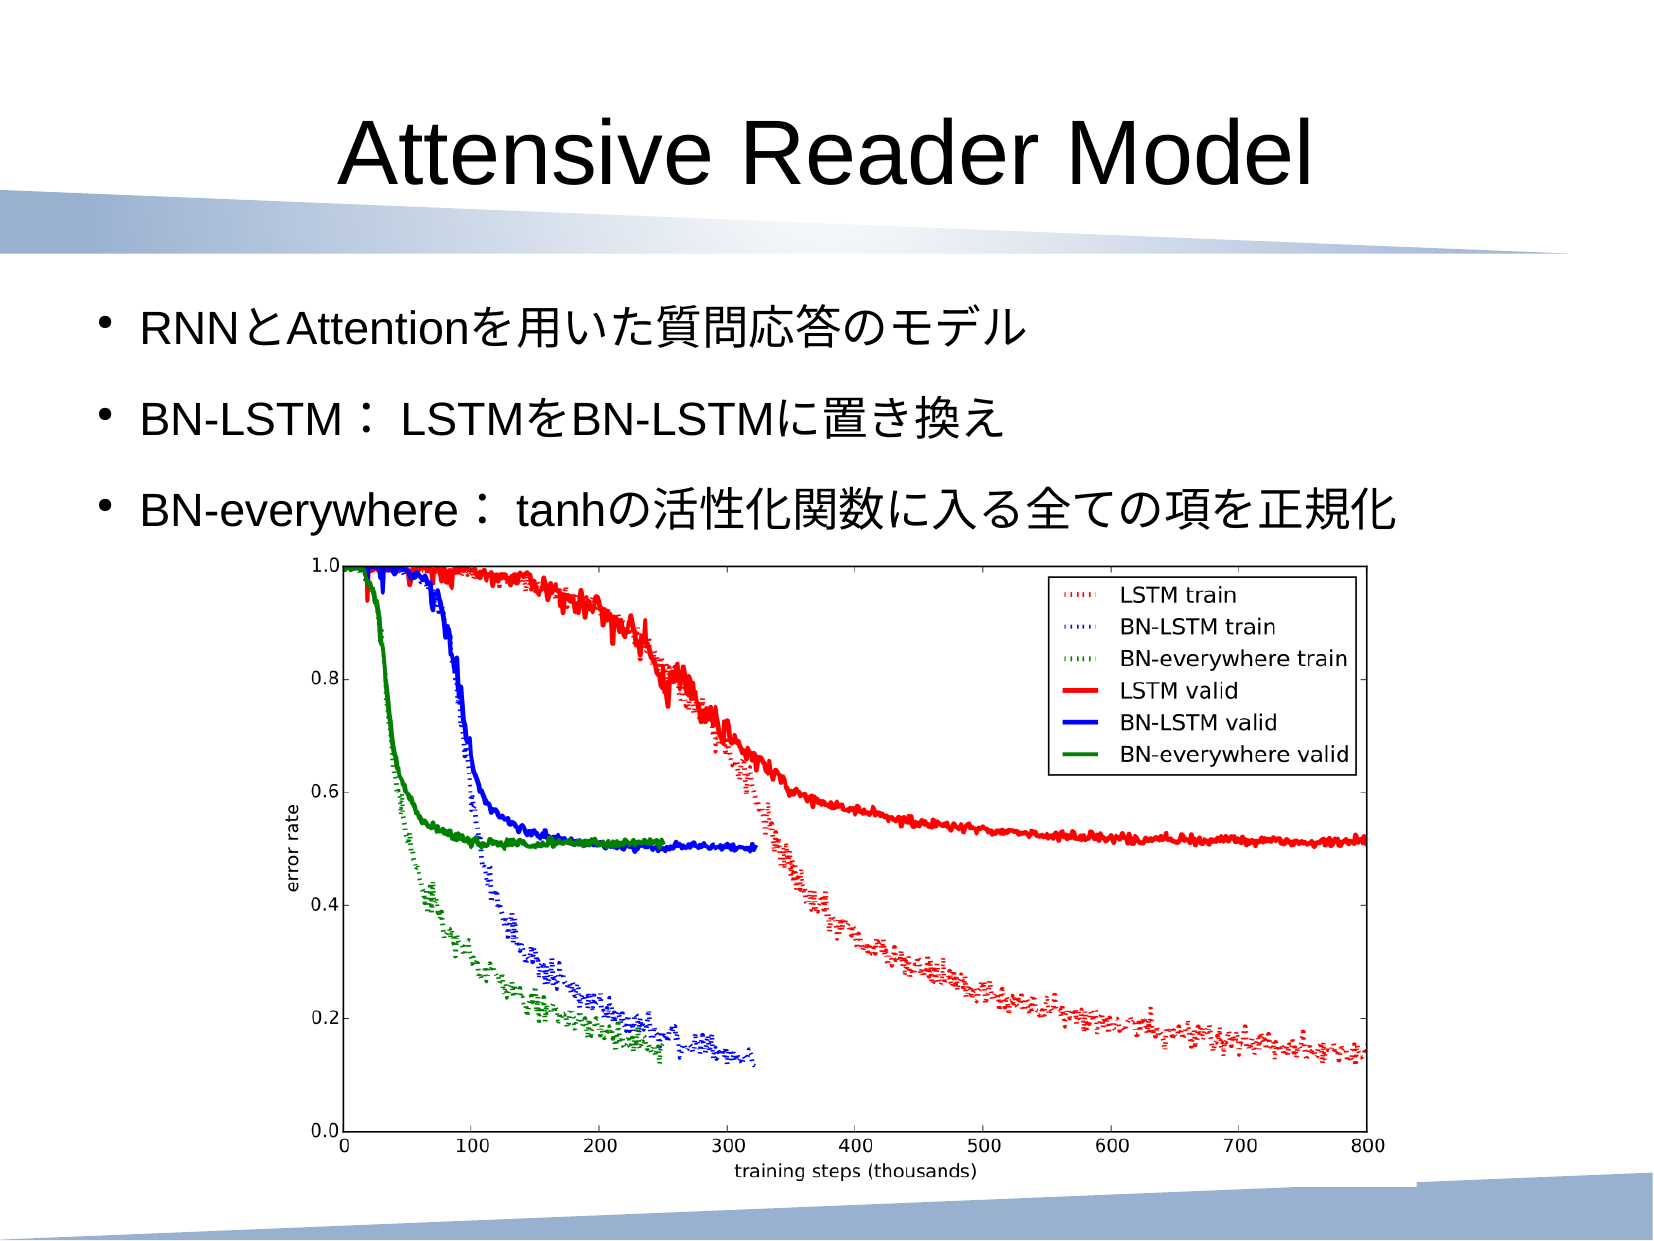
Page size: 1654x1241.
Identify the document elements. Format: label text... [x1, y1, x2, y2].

title Attensive Reader Model [82, 49, 1571, 257]
picture [236, 544, 1417, 1187]
list RNNとAttentionを用いた質問応答のモデル BN-LSTM： LSTMをBN-LSTMに置き換え BN-everywhere： tanhの活性化関数に入る全ての項を正規化 [82, 290, 1571, 544]
